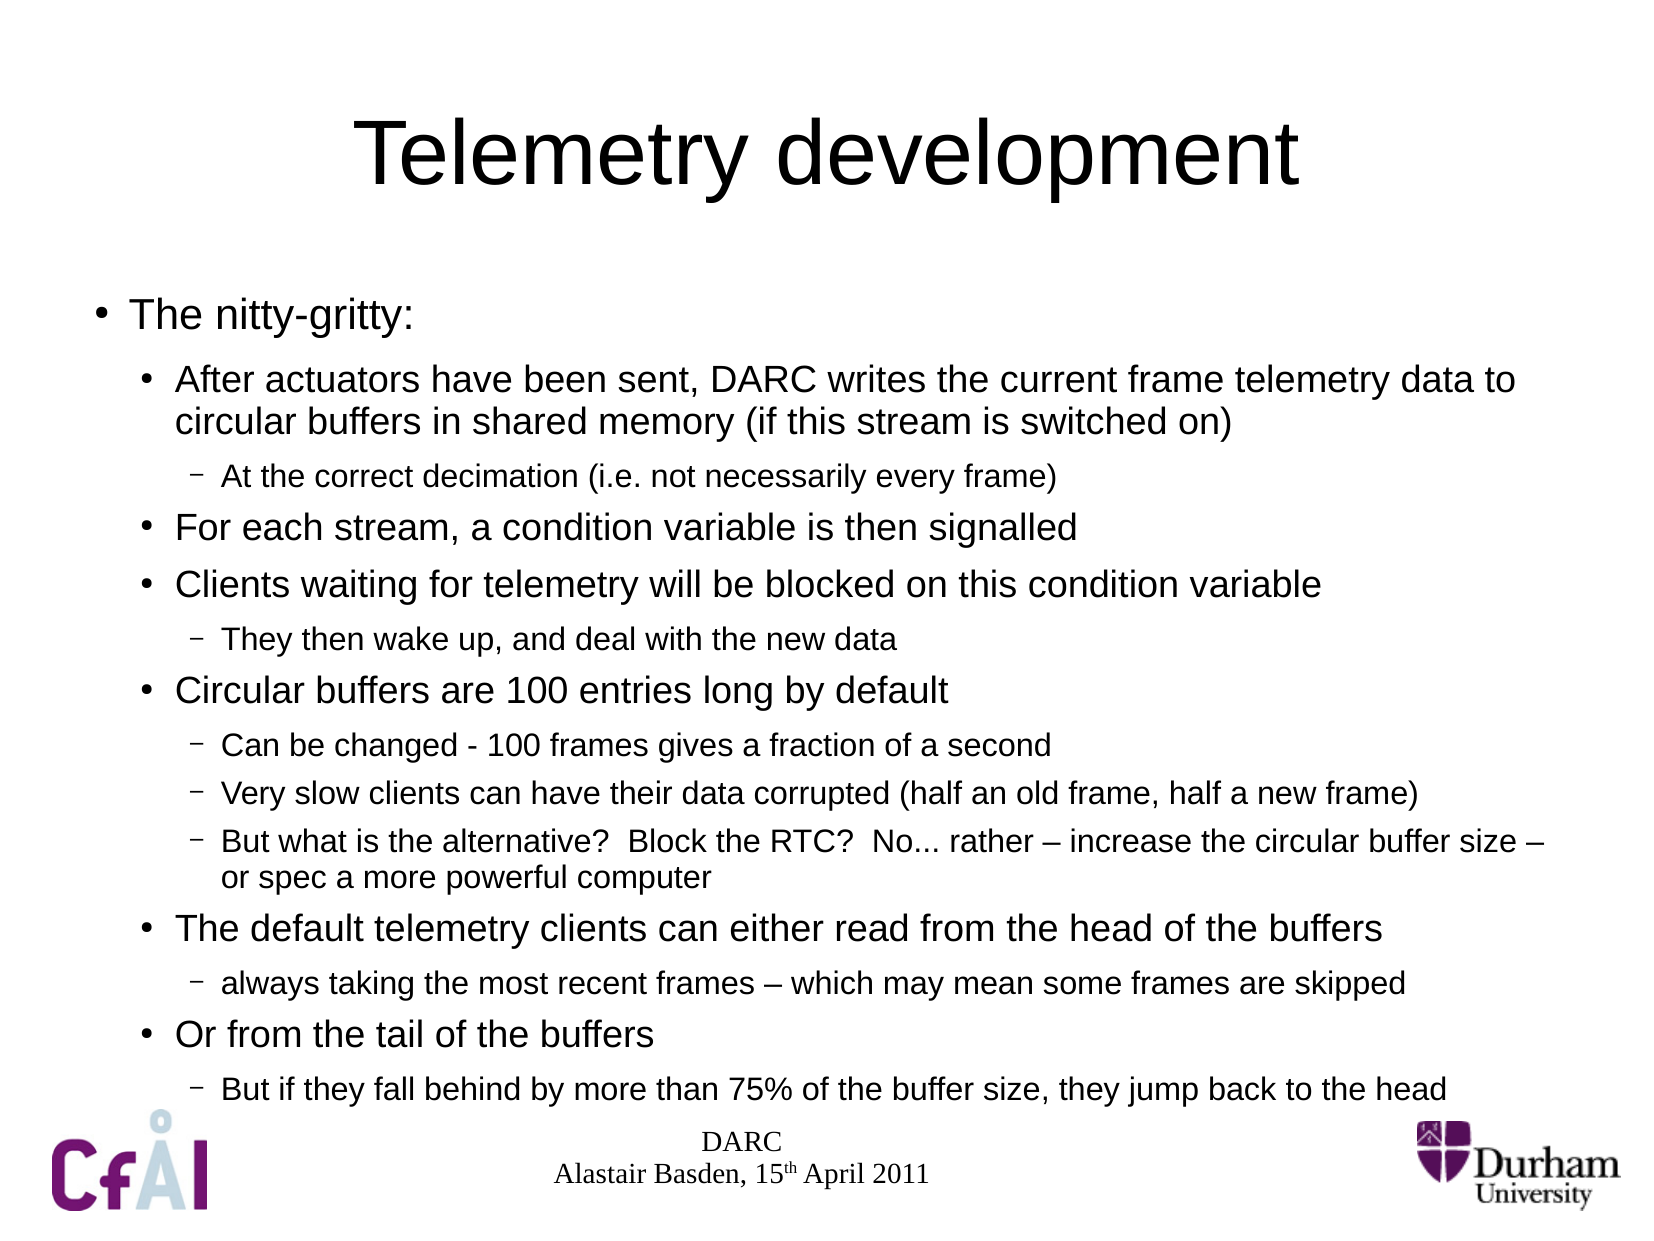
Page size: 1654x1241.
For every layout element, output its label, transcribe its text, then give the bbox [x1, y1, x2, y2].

picture [1417, 1121, 1621, 1211]
picture [52, 1109, 207, 1211]
title Telemetry development [82, 56, 1571, 250]
list The nitty-gritty: After actuators have been sent, DARC writes the current frame telemetry data to circular buffers in shared memory (if this stream is switched on) At the correct decimation (i.e. not necessarily every frame) For each stream, a condition variable is then signalled Clients waiting for telemetry will be blocked on this condition variable They then wake up, and deal with the new data Circular buffers are 100 entries long by default Can be changed - 100 frames gives a fraction of a second Very slow clients can have their data corrupted (half an old frame, half a new frame) But what is the alternative? Block the RTC? No... rather – increase the circular buffer size – or spec a more powerful computer The default telemetry clients can either read from the head of the buffers always taking the most recent frames – which may mean some frames are skipped Or from the tail of the buffers But if they fall behind by more than 75% of the buffer size, they jump back to the head [82, 290, 1571, 1109]
